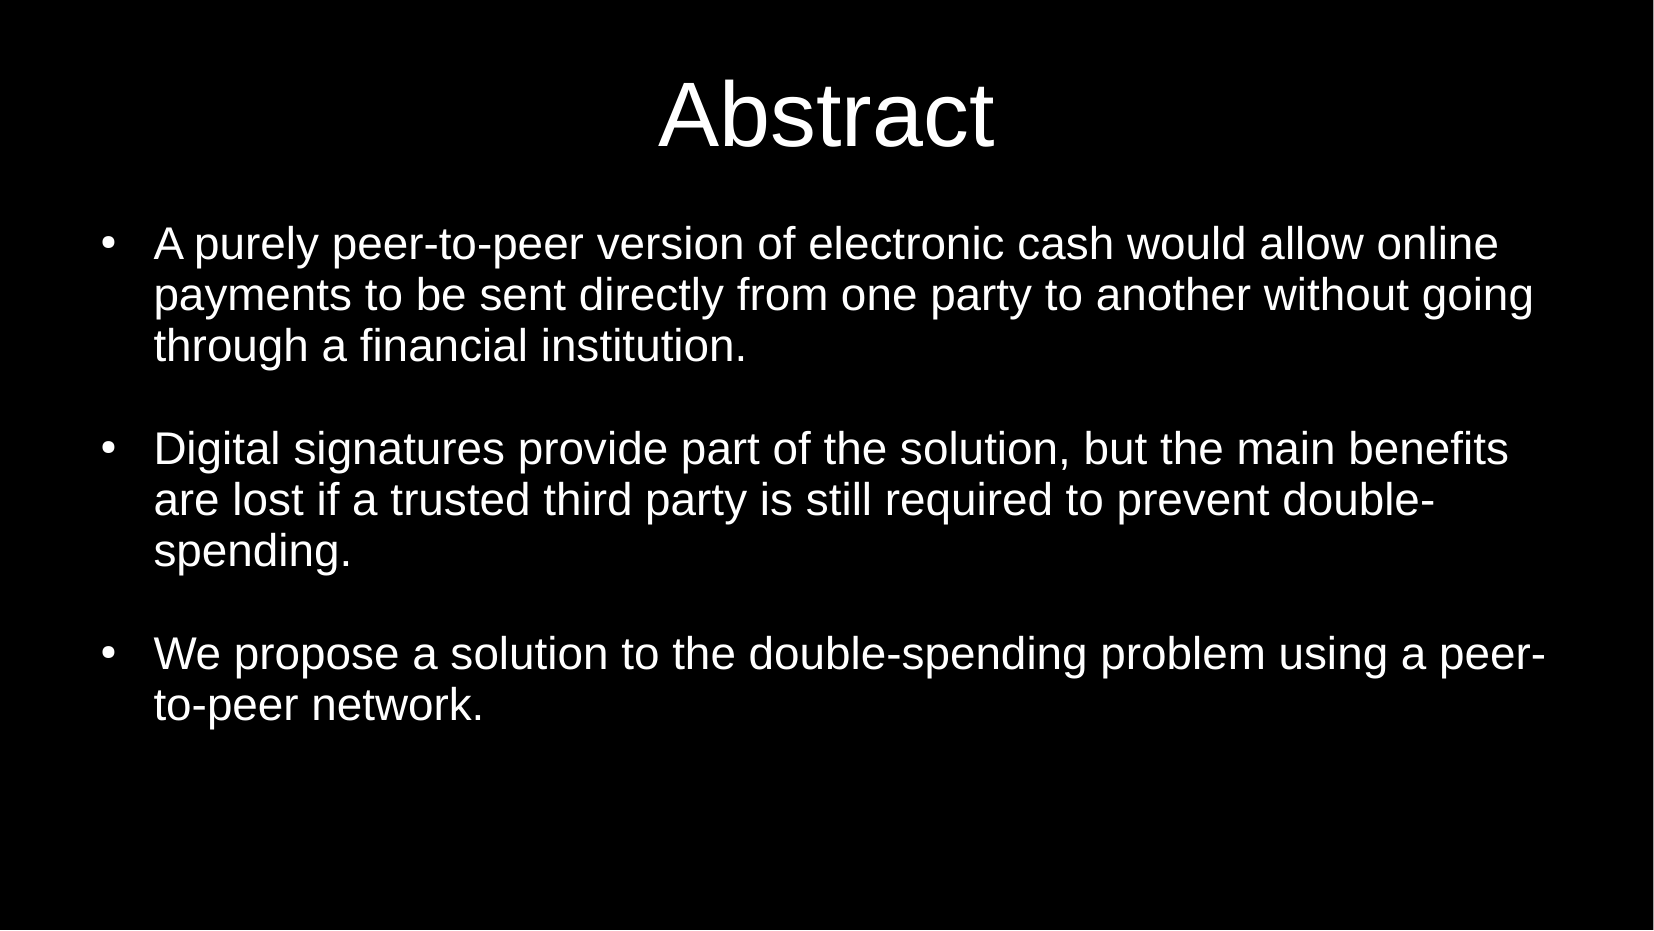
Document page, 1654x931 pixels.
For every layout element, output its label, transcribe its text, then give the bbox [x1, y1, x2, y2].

title Abstract [82, 37, 1571, 193]
list A purely peer-to-peer version of electronic cash would allow online payments to be sent directly from one party to another without going through a financial institution. Digital signatures provide part of the solution, but the main benefits are lost if a trusted third party is still required to prevent double-spending. We propose a solution to the double-spending problem using a peer-to-peer network. [82, 217, 1571, 758]
